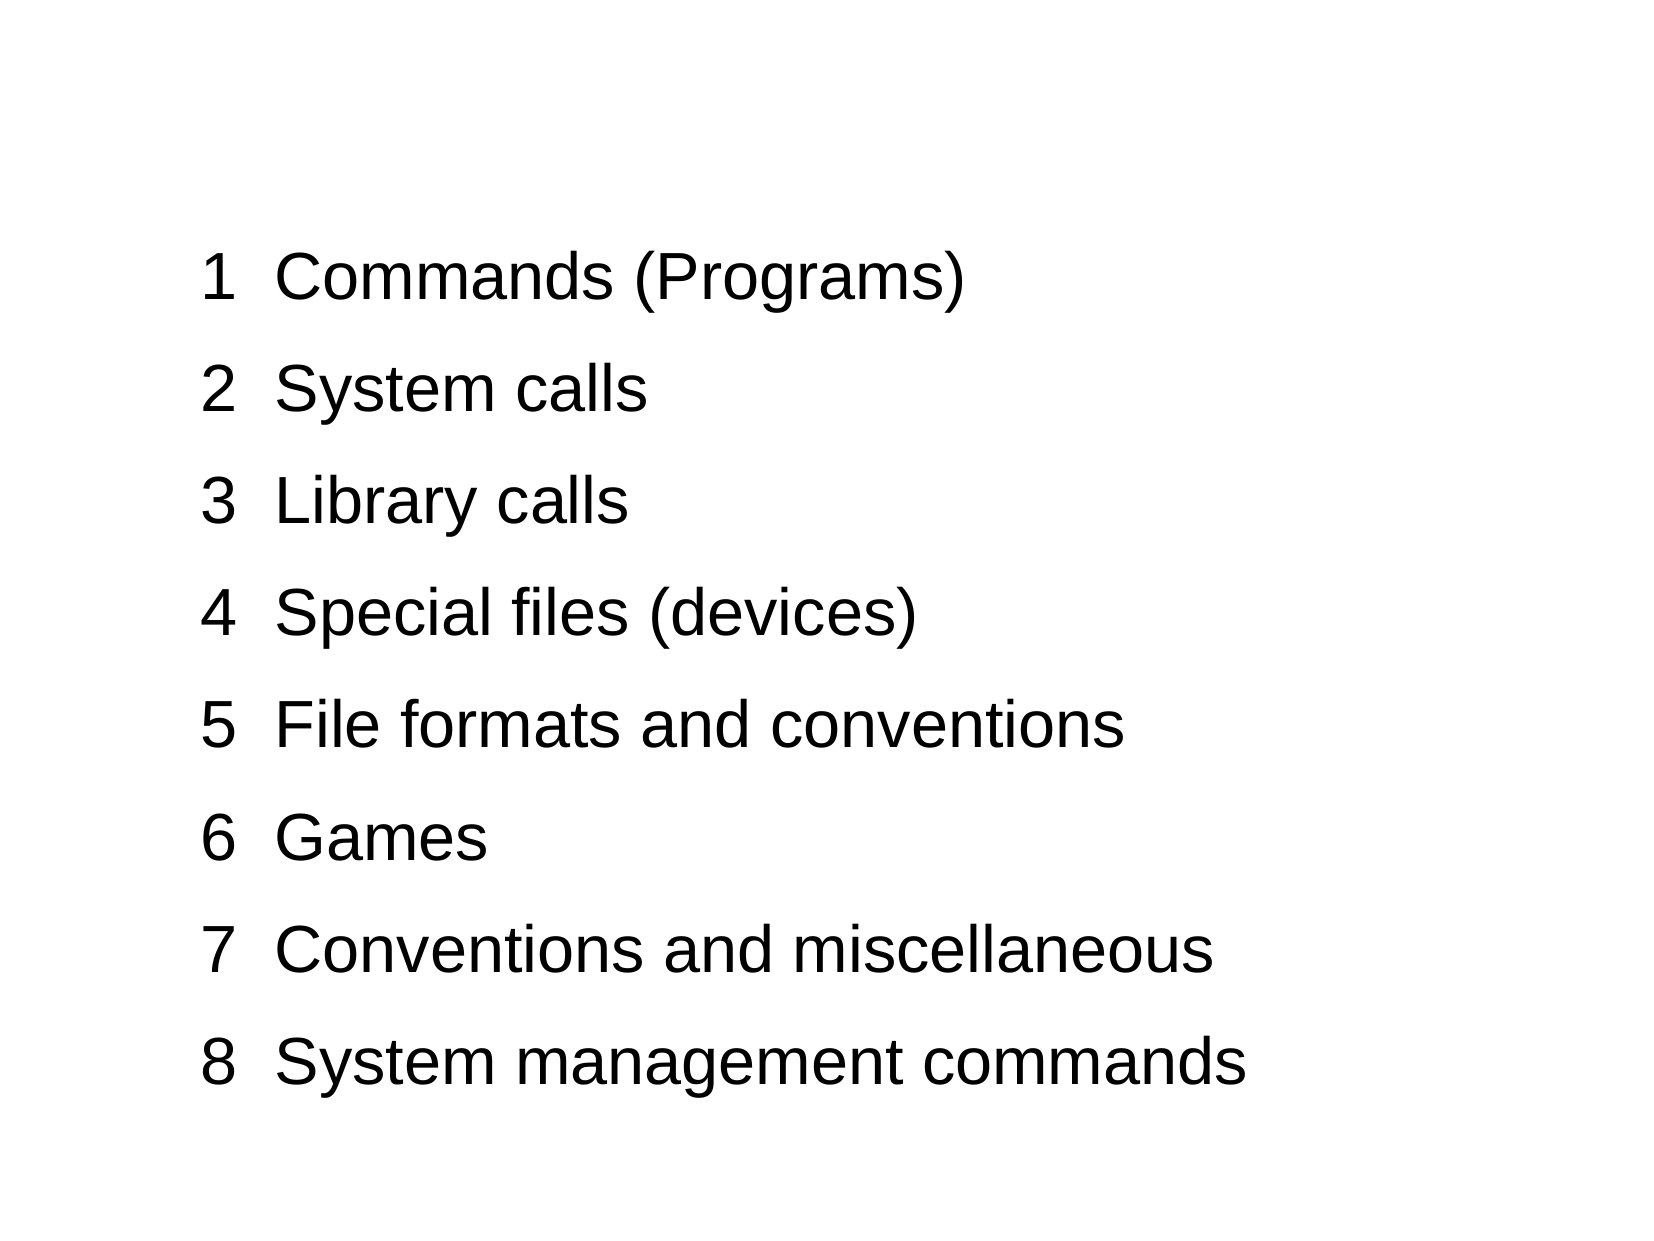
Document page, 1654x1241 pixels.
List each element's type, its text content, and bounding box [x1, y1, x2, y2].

text_box 1 Commands (Programs) 2 System calls 3 Library calls 4 Special files (devices) 5 File formats and conventions 6 Games 7 Conventions and miscellaneous 8 System management commands [200, 220, 1538, 1080]
